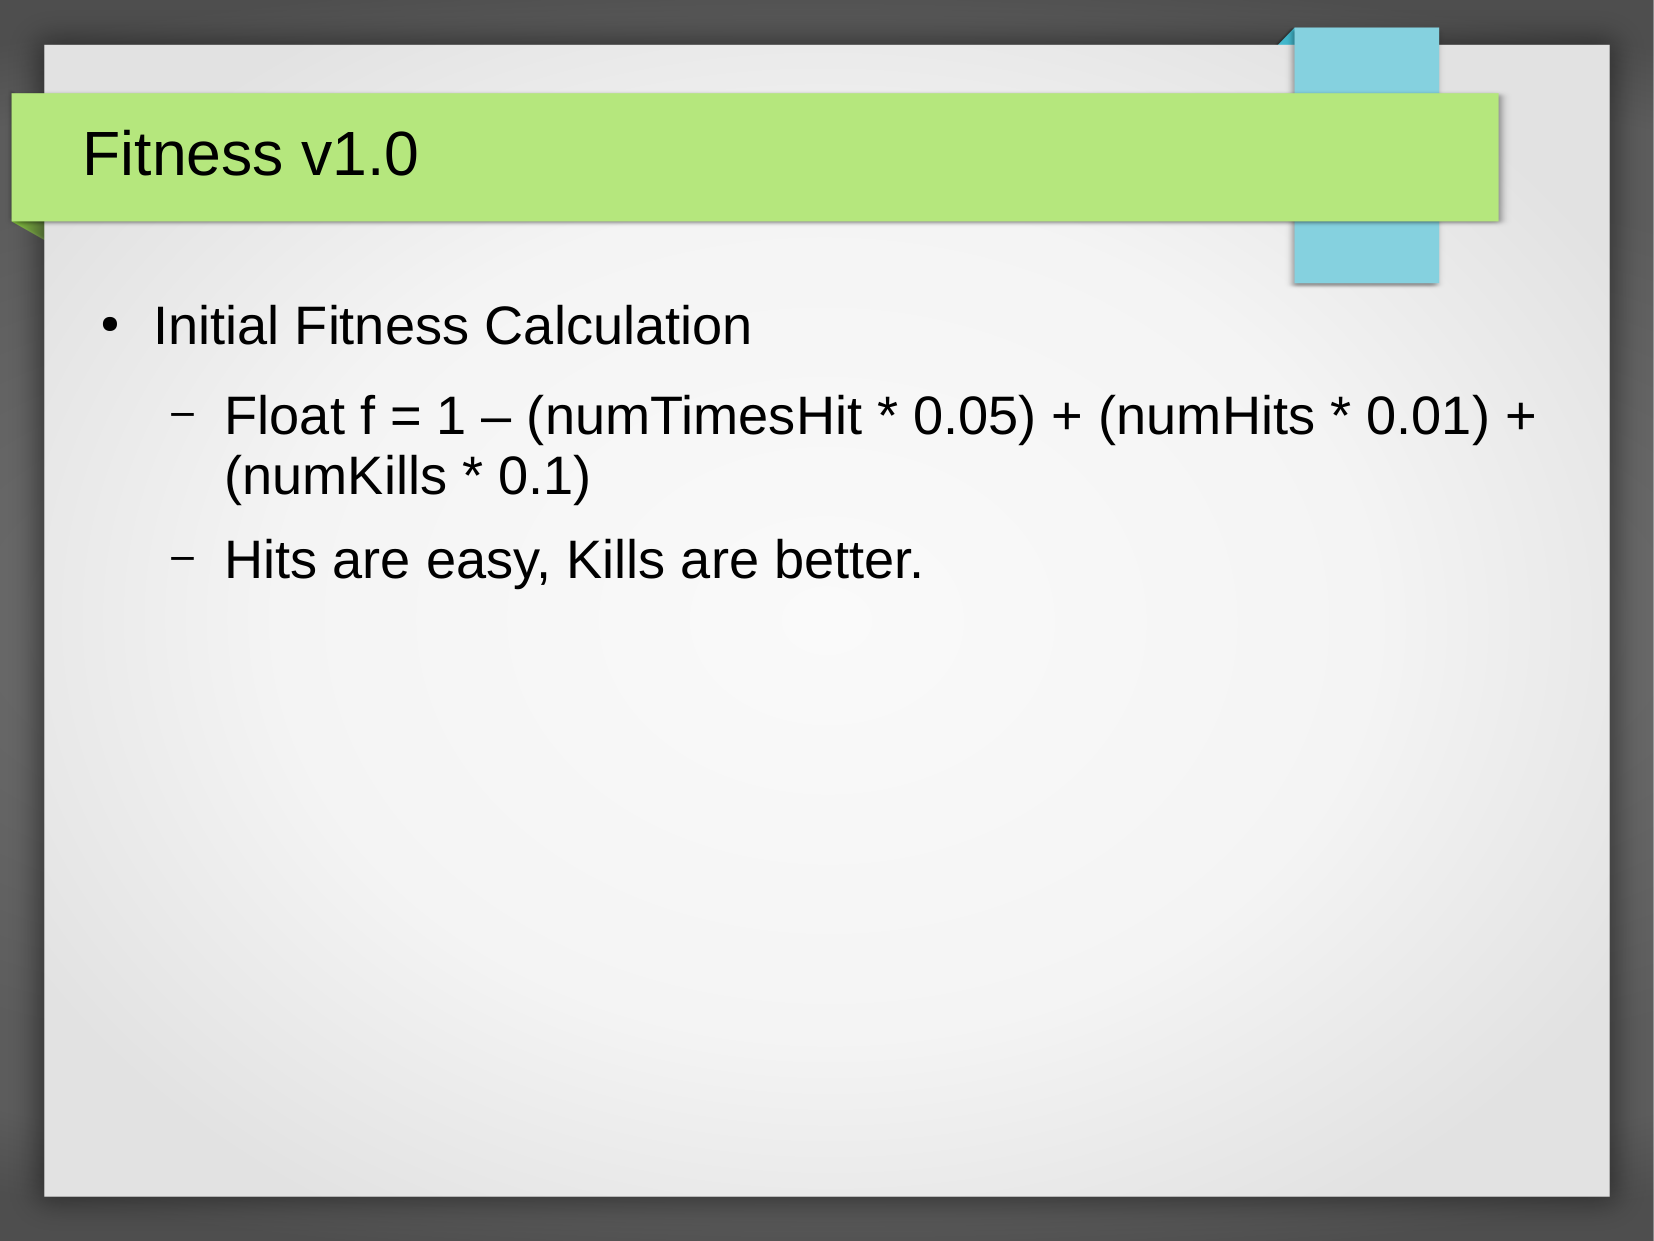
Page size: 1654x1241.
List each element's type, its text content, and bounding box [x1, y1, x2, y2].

title Fitness v1.0 [82, 94, 1264, 213]
list Initial Fitness Calculation Float f = 1 – (numTimesHit * 0.05) + (numHits * 0.01) + (numKills * 0.1) Hits are easy, Kills are better. [82, 295, 1571, 1015]
picture [0, 0, 1654, 1241]
